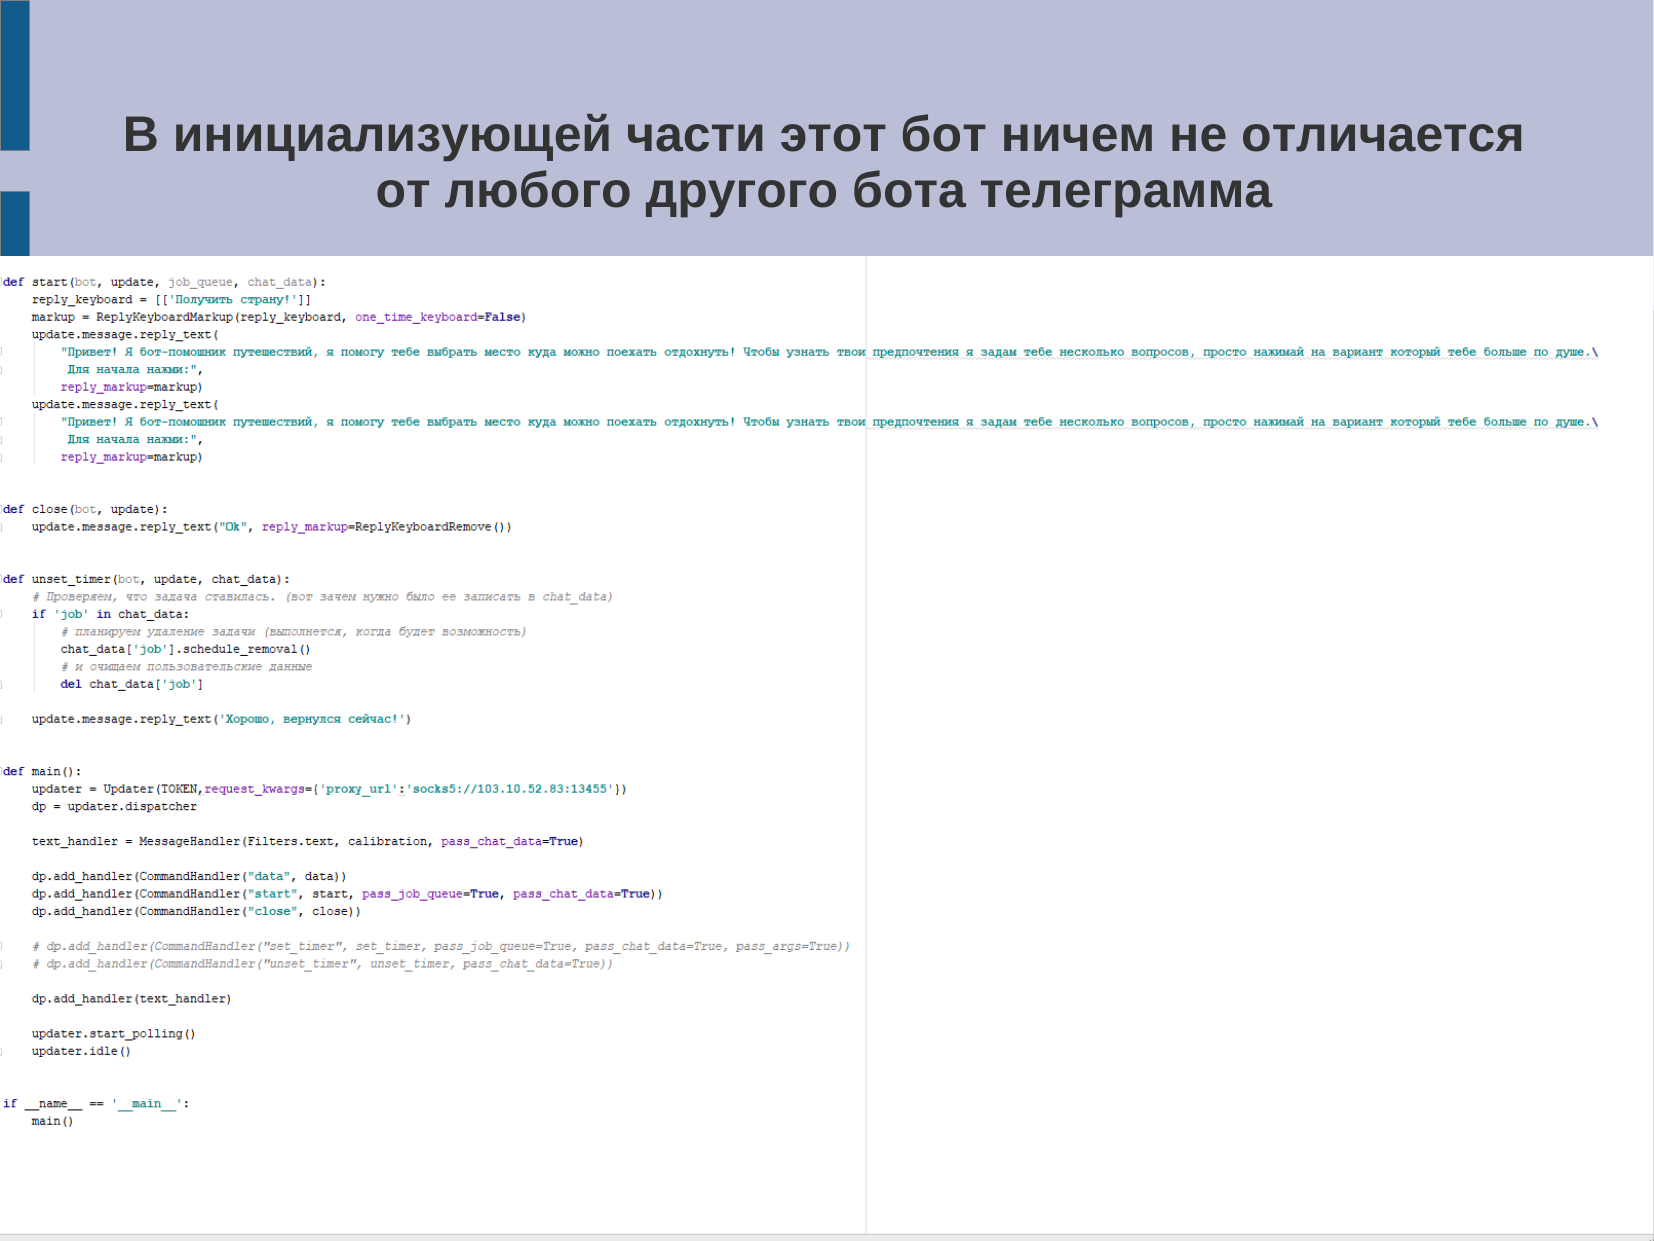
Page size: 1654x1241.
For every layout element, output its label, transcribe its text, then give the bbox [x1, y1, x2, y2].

title В инициализующей части этот бот ничем не отличается от любого другого бота телеграмма [118, 58, 1531, 256]
picture [0, 256, 1654, 1241]
